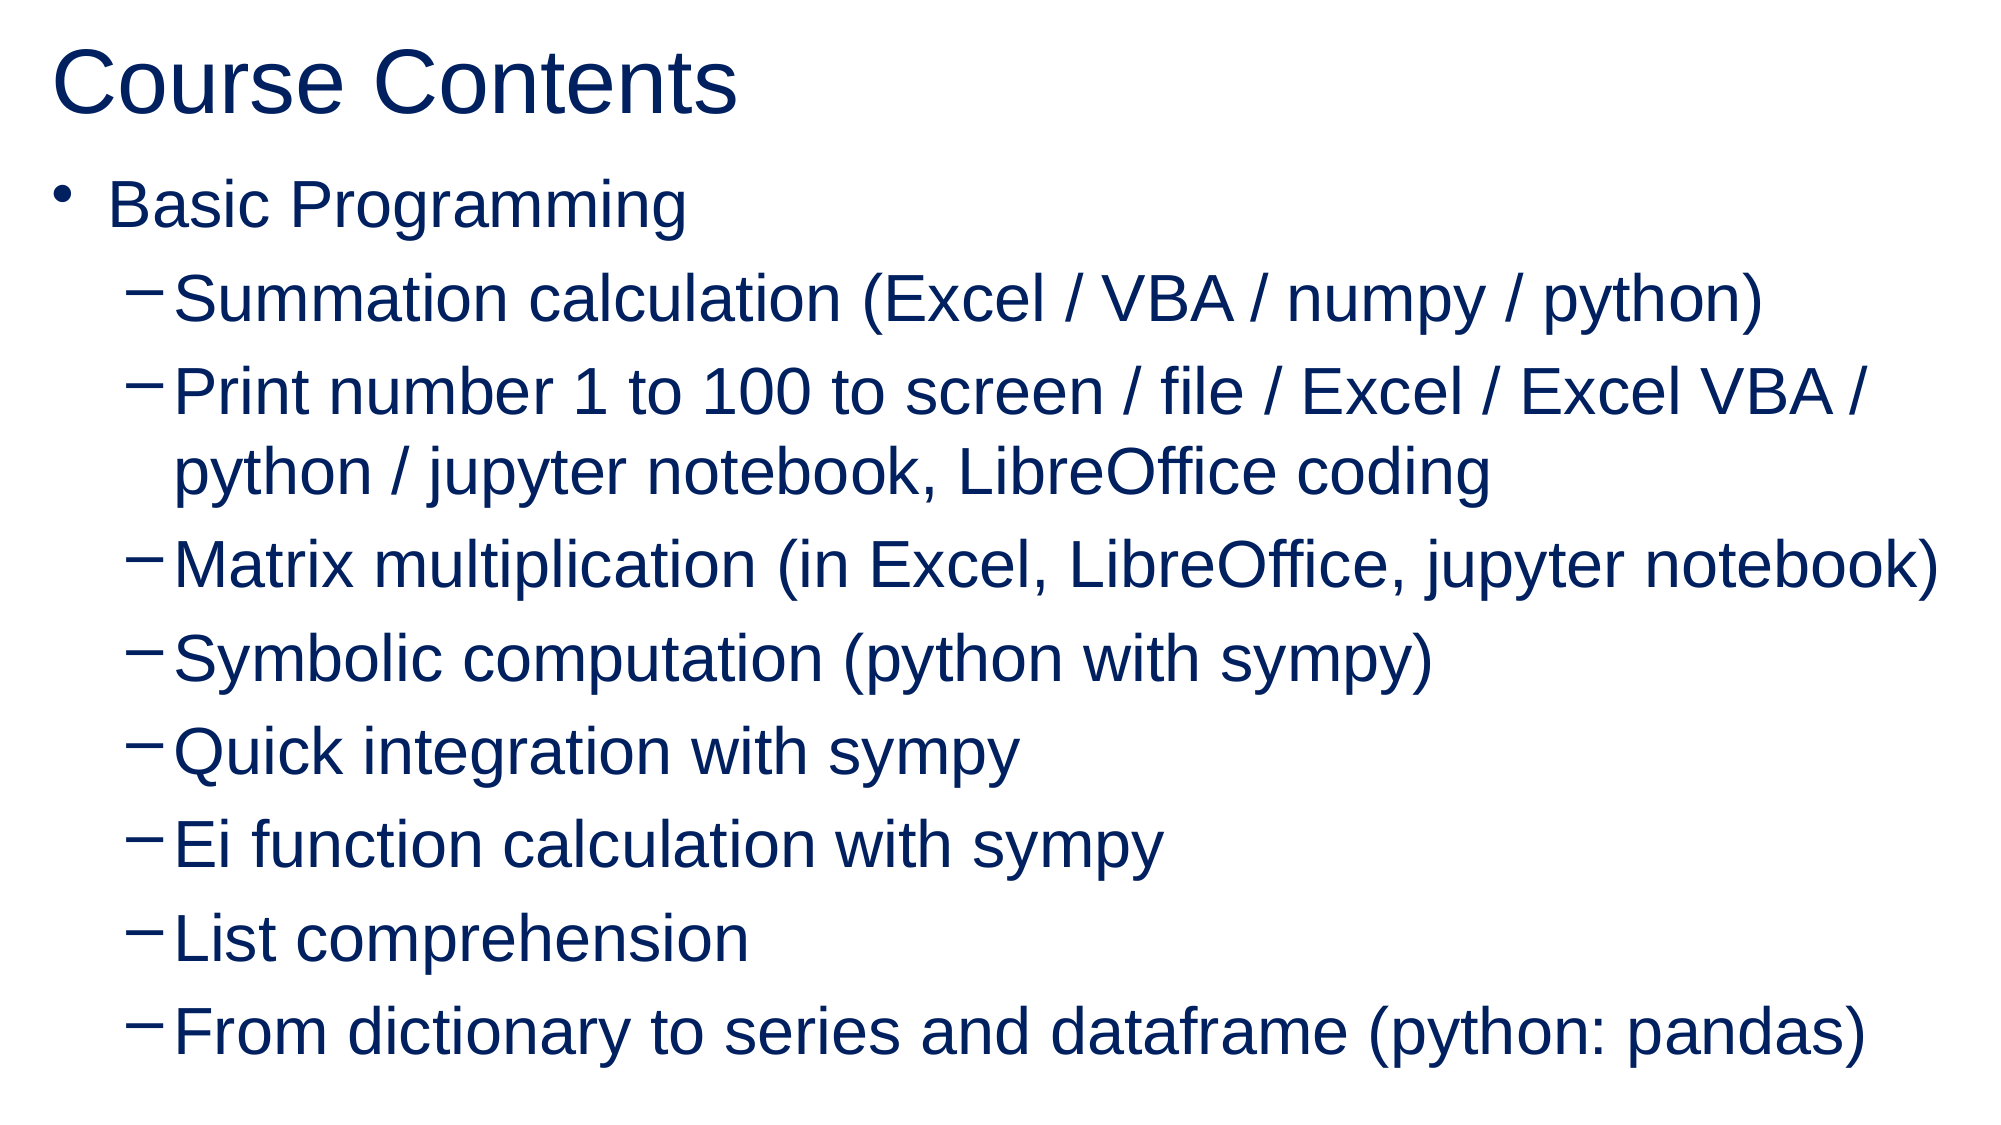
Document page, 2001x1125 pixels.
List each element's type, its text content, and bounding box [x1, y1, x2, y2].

list Basic Programming Summation calculation (Excel / VBA / numpy / python) Print number 1 to 100 to screen / file / Excel / Excel VBA / python / jupyter notebook, LibreOffice coding Matrix multiplication (in Excel, LibreOffice, jupyter notebook) Symbolic computation (python with sympy) Quick integration with sympy Ei function calculation with sympy List comprehension From dictionary to series and dataframe (python: pandas) [36, 153, 1970, 1112]
title Course Contents [36, 28, 1968, 126]
slide_number [1433, 1024, 1900, 1103]
